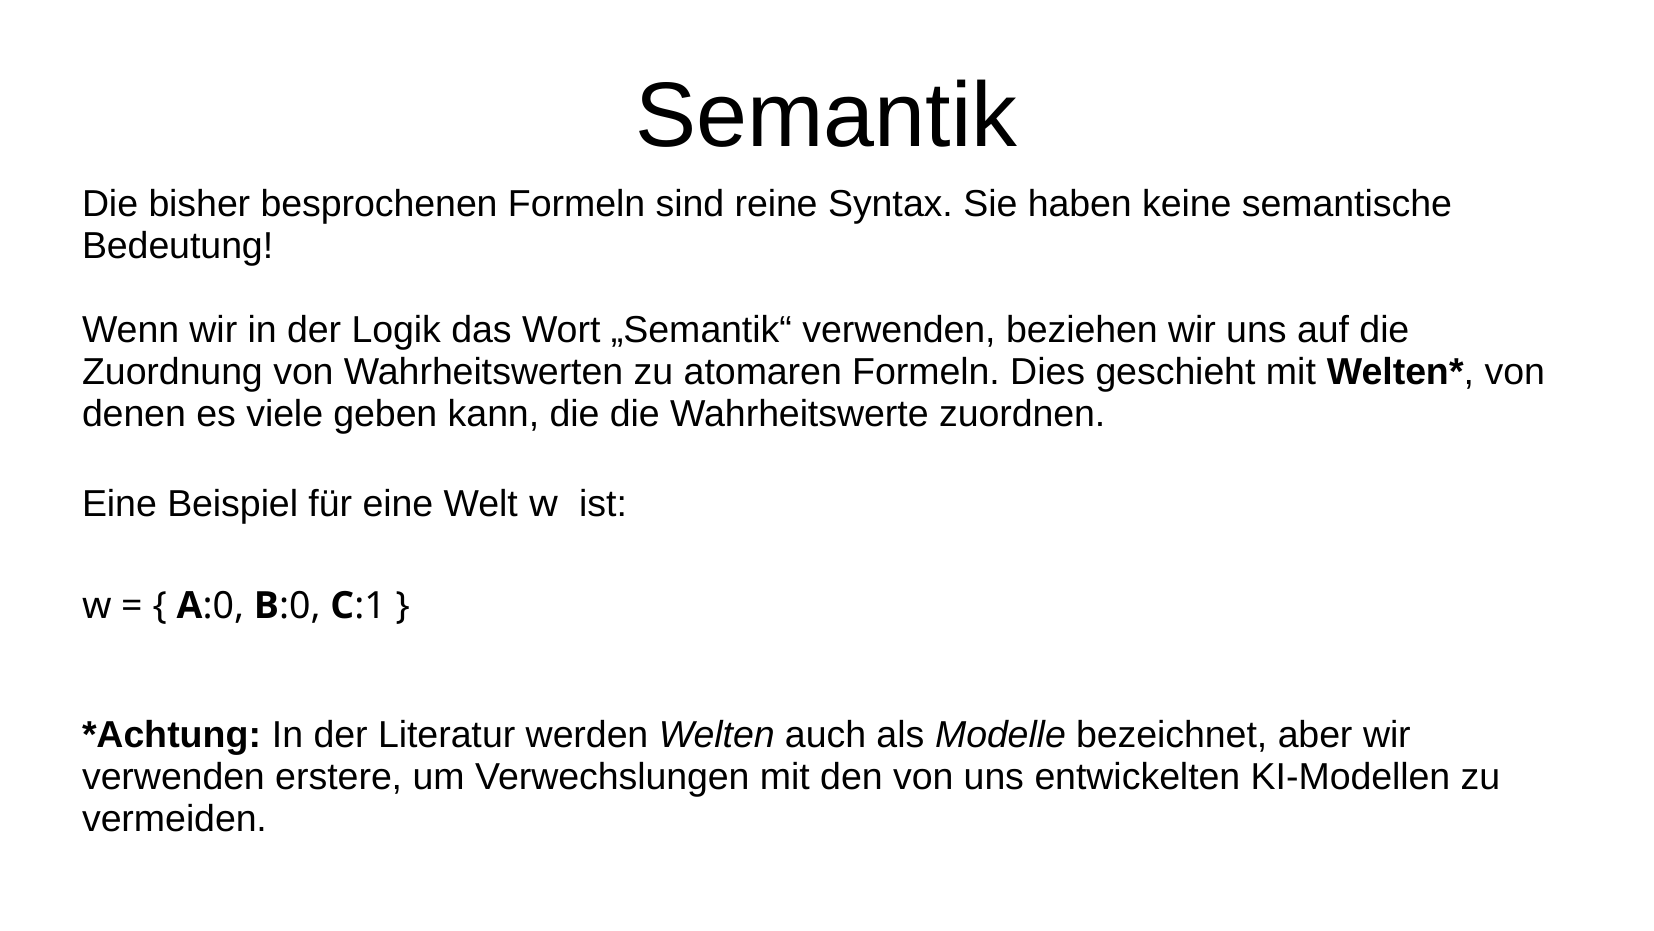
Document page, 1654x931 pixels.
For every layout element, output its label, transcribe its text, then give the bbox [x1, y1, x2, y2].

title Semantik [82, 37, 1571, 193]
text_box Die bisher besprochenen Formeln sind reine Syntax. Sie haben keine semantische Bedeutung! Wenn wir in der Logik das Wort „Semantik“ verwenden, beziehen wir uns auf die Zuordnung von Wahrheitswerten zu atomaren Formeln. Dies geschieht mit Welten*, von denen es viele geben kann, die die Wahrheitswerte zuordnen. Eine Beispiel für eine Welt w ist: w = { A:0, B:0, C:1 } *Achtung: In der Literatur werden Welten auch als Modelle bezeichnet, aber wir verwenden erstere, um Verwechslungen mit den von uns entwickelten KI-Modellen zu vermeiden. [82, 196, 1571, 826]
